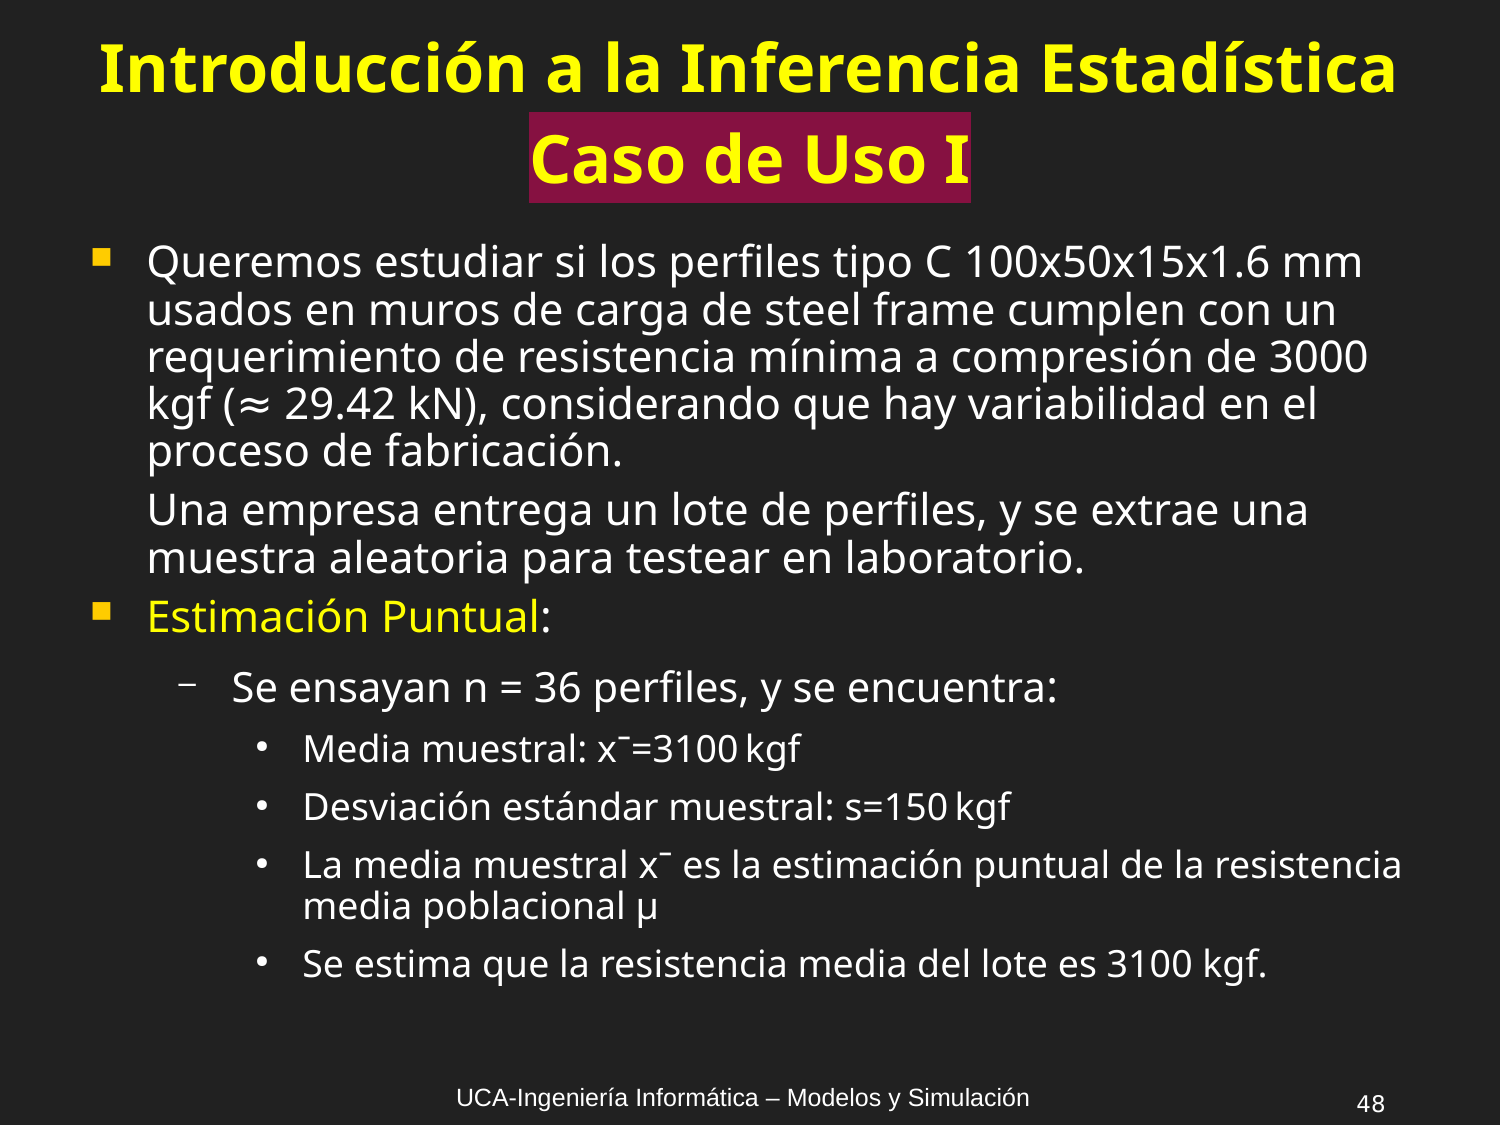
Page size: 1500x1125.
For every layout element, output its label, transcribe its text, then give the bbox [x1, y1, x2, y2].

title Introducción a la Inferencia Estadística Caso de Uso I [75, 37, 1426, 188]
list Queremos estudiar si los perfiles tipo C 100x50x15x1.6 mm usados en muros de carga de steel frame cumplen con un requerimiento de resistencia mínima a compresión de 3000 kgf (≈ 29.42 kN), considerando que hay variabilidad en el proceso de fabricación. Una empresa entrega un lote de perfiles, y se extrae una muestra aleatoria para testear en laboratorio. Estimación Puntual: Se ensayan n = 36 perfiles, y se encuentra: Media muestral: xˉ=3100 kgf Desviación estándar muestral: s=150 kgf La media muestral xˉ es la estimación puntual de la resistencia media poblacional μ Se estima que la resistencia media del lote es 3100 kgf. [75, 232, 1425, 1051]
